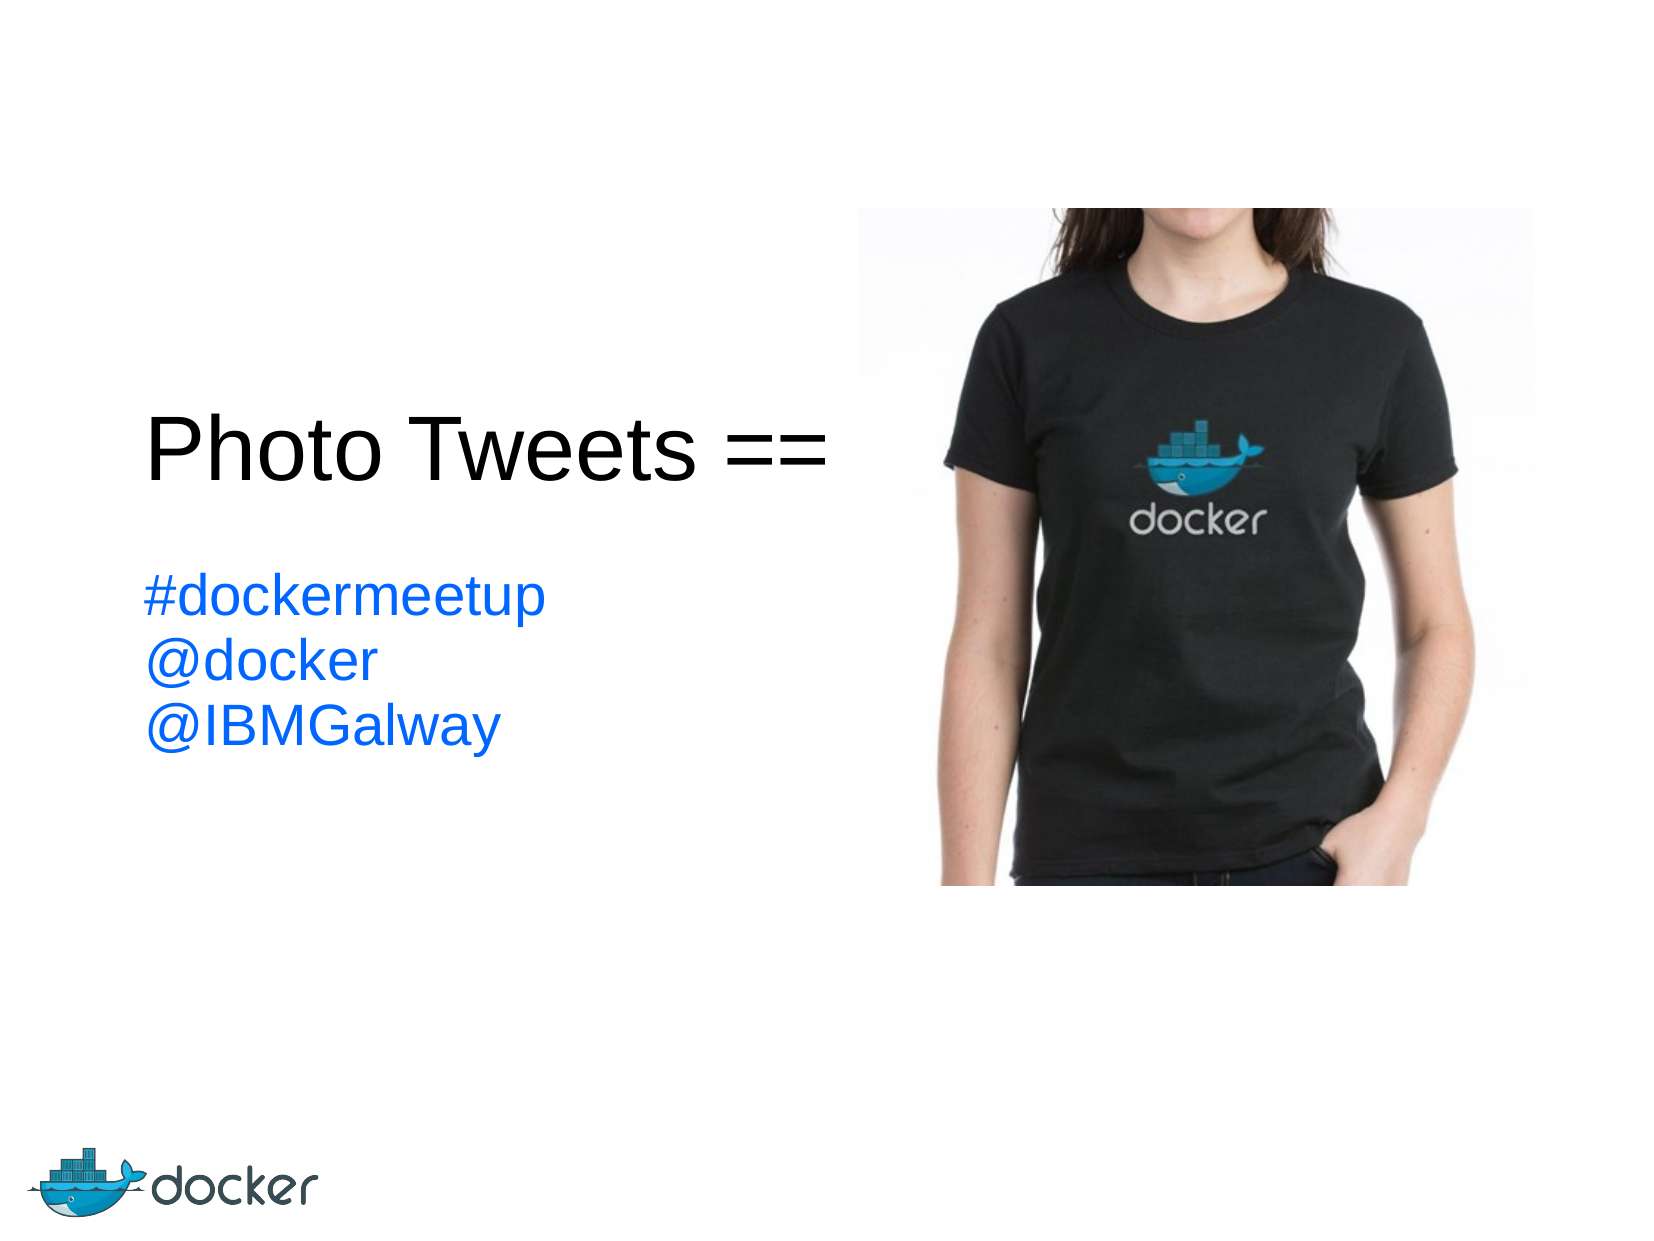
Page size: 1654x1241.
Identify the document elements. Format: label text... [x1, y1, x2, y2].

text_box #dockermeetup @docker @IBMGalway [129, 555, 827, 766]
picture [858, 208, 1536, 886]
text_box Photo Tweets == [129, 389, 934, 579]
picture [0, 1123, 343, 1241]
